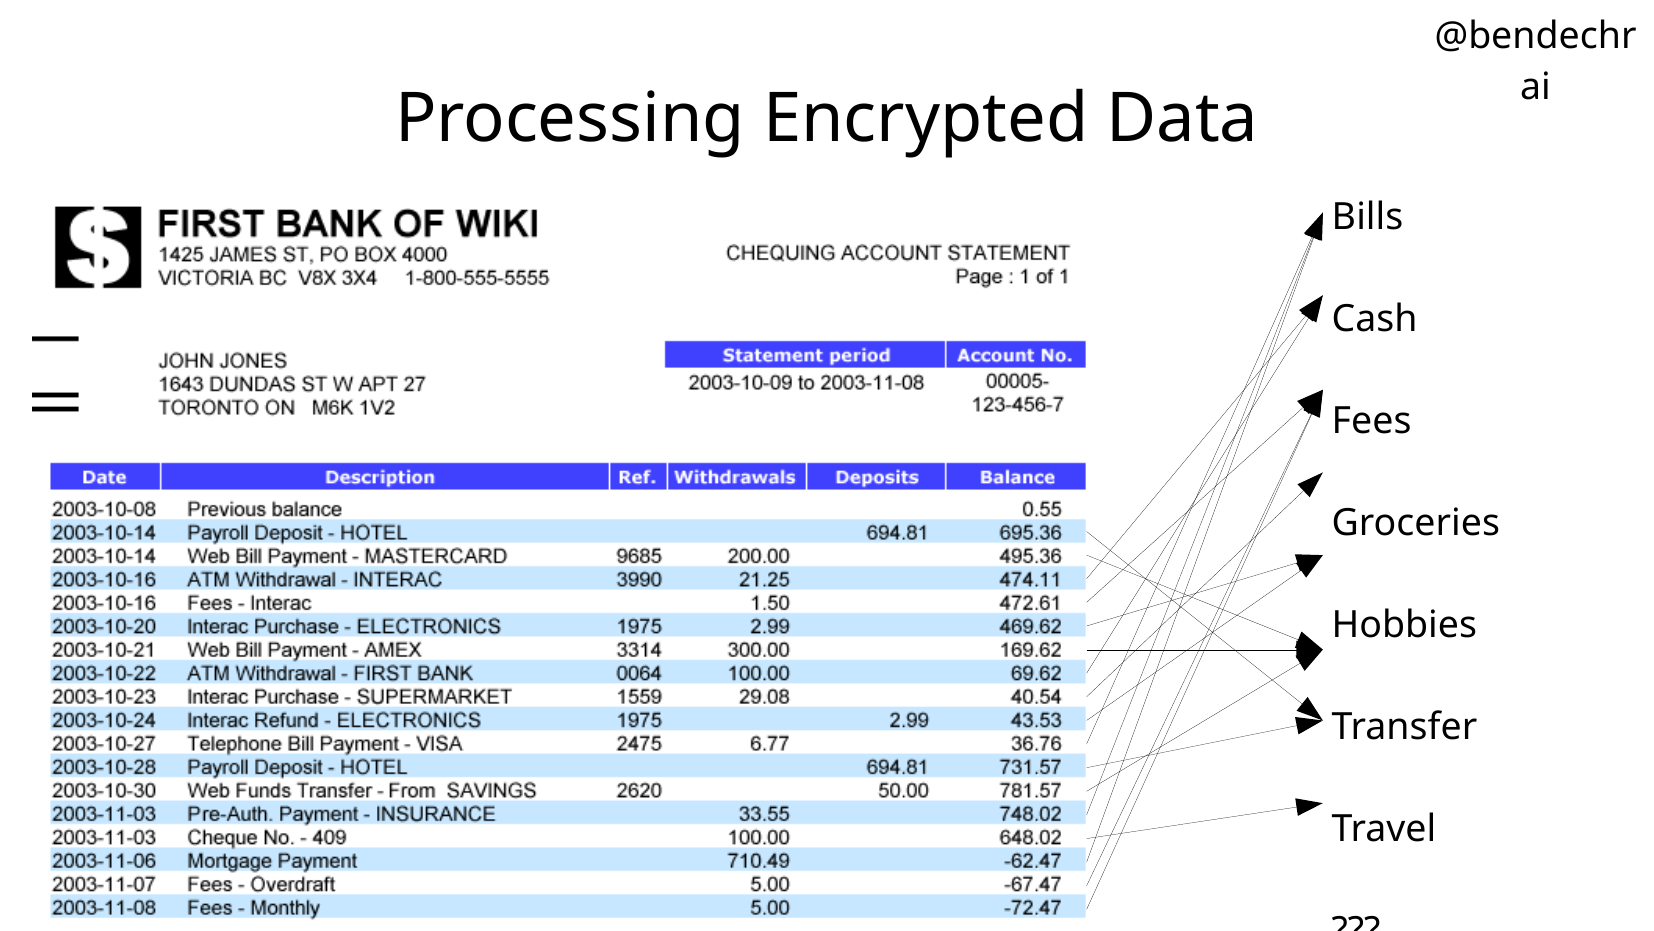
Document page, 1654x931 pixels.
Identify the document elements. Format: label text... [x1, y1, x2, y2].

text_box Bills Cash Fees Groceries Hobbies Transfer Travel ??? [1311, 176, 1630, 848]
picture [32, 171, 1111, 931]
picture [1102, 637, 1111, 650]
picture [1101, 764, 1111, 781]
picture [1103, 552, 1111, 564]
picture [1097, 799, 1111, 836]
picture [1104, 692, 1111, 707]
title Processing Encrypted Data [82, 37, 1571, 193]
